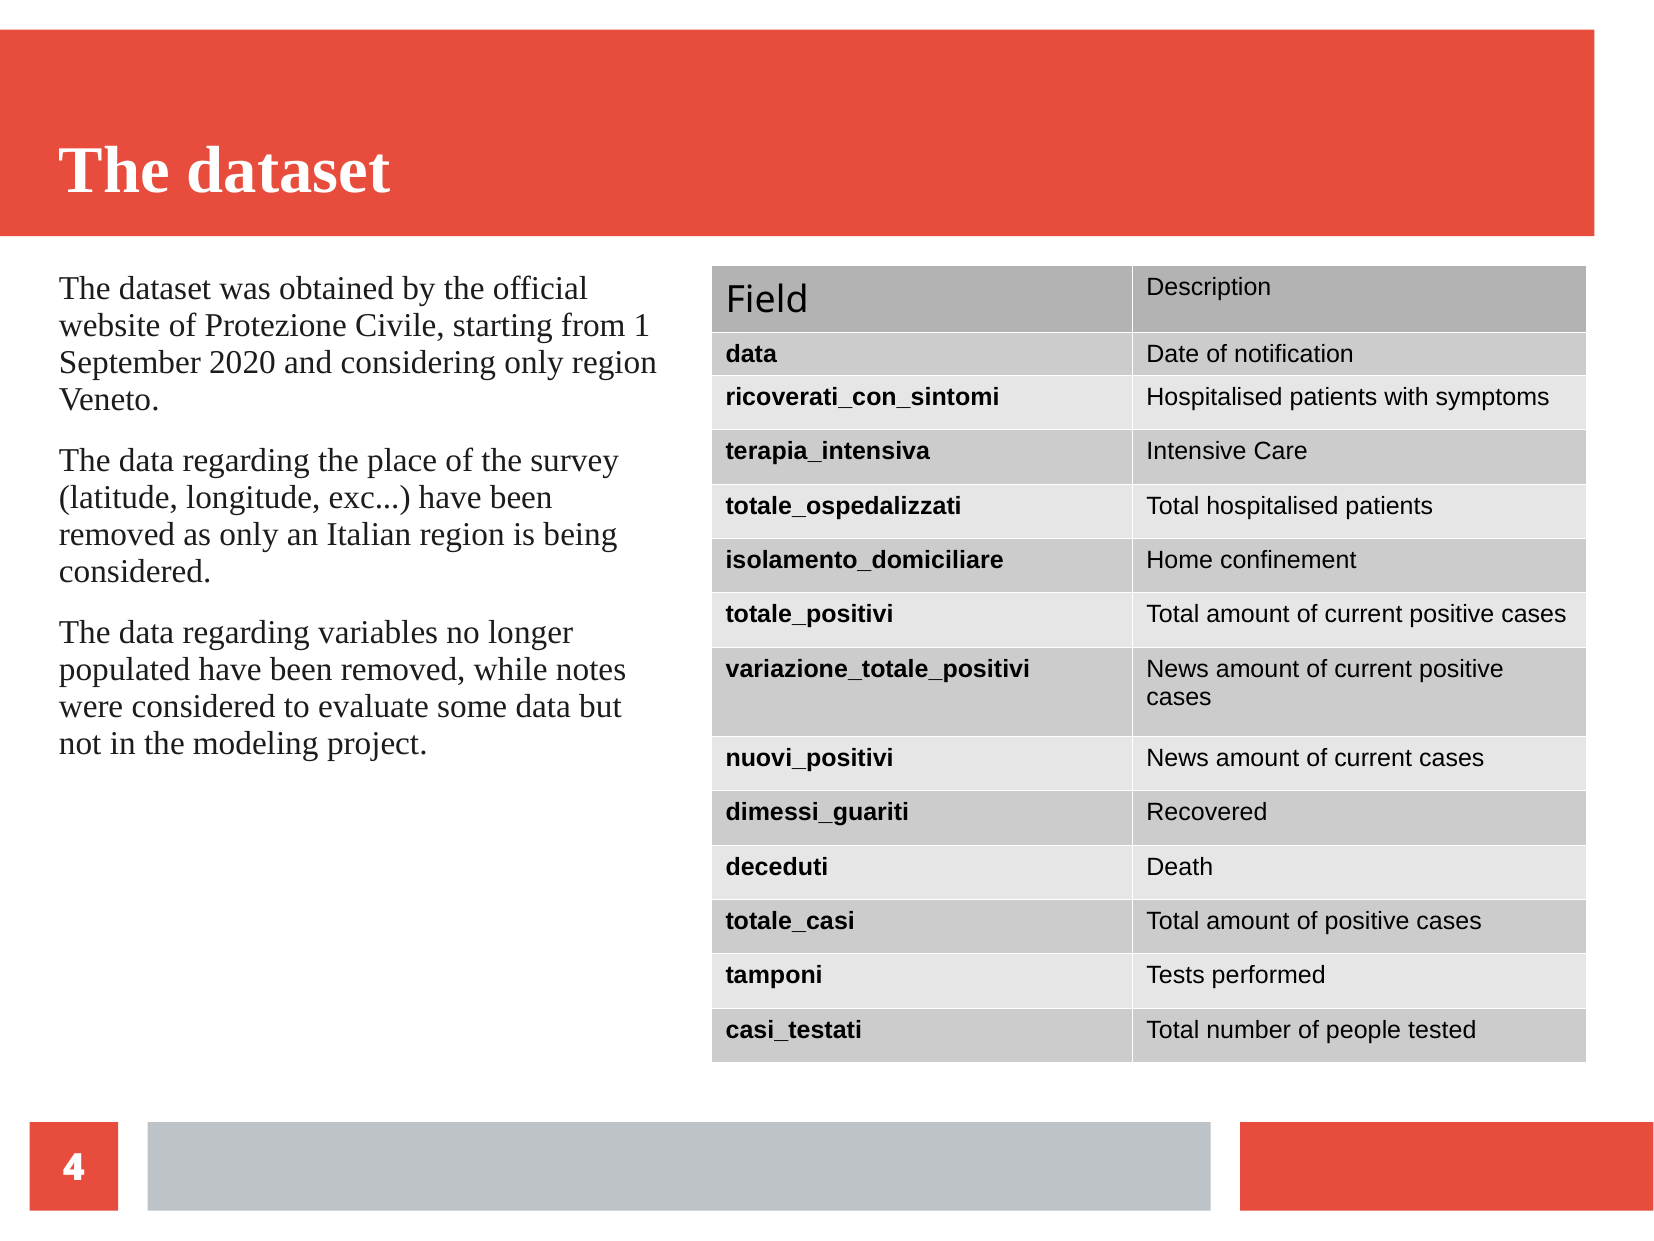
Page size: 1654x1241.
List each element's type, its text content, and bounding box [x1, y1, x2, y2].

title The dataset [59, 59, 1595, 207]
table_cell Tests performed [1133, 954, 1586, 1008]
list The dataset was obtained by the official website of Protezione Civile, starting from 1 September 2020 and considering only region Veneto. The data regarding the place of the survey (latitude, longitude, exc...) have been removed as only an Italian region is being considered. The data regarding variables no longer populated have been removed, while notes were considered to evaluate some data but not in the modeling project. [59, 270, 661, 1093]
table_cell dimessi_guariti [712, 791, 1132, 845]
table_cell Total amount of current positive cases [1133, 593, 1586, 647]
table_cell Hospitalised patients with symptoms [1133, 376, 1586, 429]
table_cell totale_ospedalizzati [712, 485, 1132, 538]
table_cell nuovi_positivi [712, 737, 1132, 790]
table_cell Total hospitalised patients [1133, 485, 1586, 538]
table_cell terapia_intensiva [712, 430, 1132, 484]
table_header Field [712, 266, 1132, 332]
table_cell deceduti [712, 846, 1132, 899]
table_cell casi_testati [712, 1009, 1132, 1062]
table_cell News amount of current positive cases [1133, 648, 1586, 736]
table_cell data [712, 333, 1132, 375]
table_cell tamponi [712, 954, 1132, 1008]
table_cell Death [1133, 846, 1586, 899]
table_cell ricoverati_con_sintomi [712, 376, 1132, 429]
table_cell Recovered [1133, 791, 1586, 845]
table_cell Home confinement [1133, 539, 1586, 592]
table_cell variazione_totale_positivi [712, 648, 1132, 736]
table_cell Total amount of positive cases [1133, 900, 1586, 953]
table_header Description [1133, 266, 1586, 332]
table_cell Date of notification [1133, 333, 1586, 375]
table_cell totale_positivi [712, 593, 1132, 647]
table_cell News amount of current cases [1133, 737, 1586, 790]
table_cell Intensive Care [1133, 430, 1586, 484]
table_cell isolamento_domiciliare [712, 539, 1132, 592]
table_cell Total number of people tested [1133, 1009, 1586, 1062]
table_cell totale_casi [712, 900, 1132, 953]
